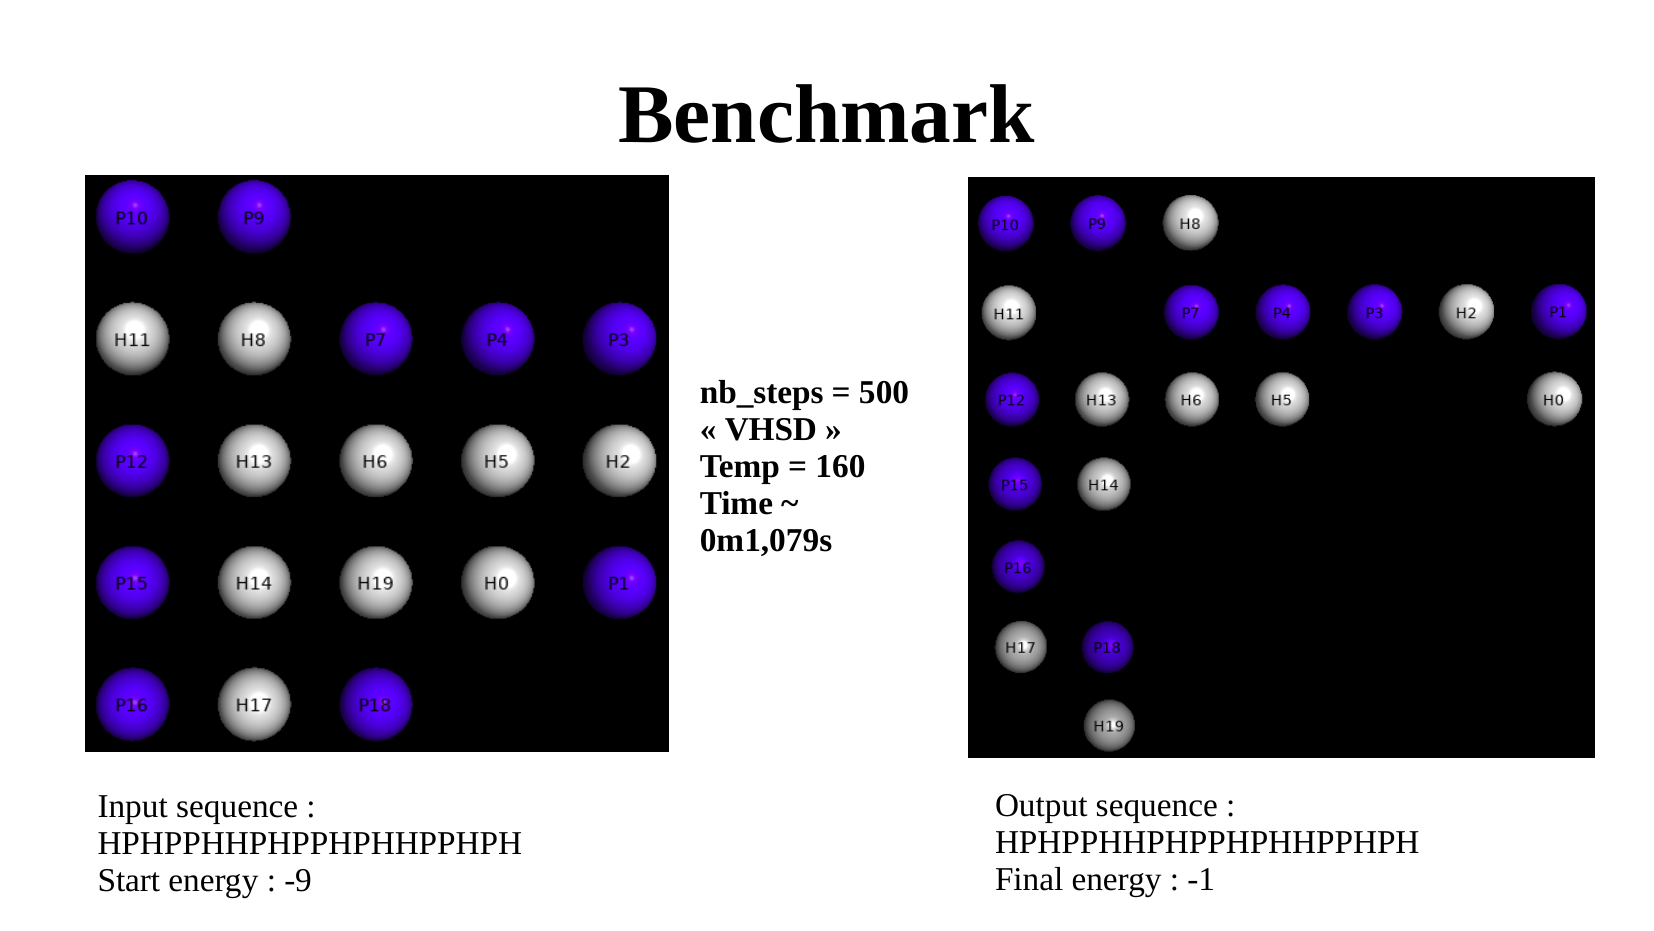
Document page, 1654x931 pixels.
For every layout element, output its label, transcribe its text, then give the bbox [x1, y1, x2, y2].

title Benchmark [82, 37, 1571, 193]
text_box nb_steps = 500 « VHSD » Temp = 160 Time ~ 0m1,079s [685, 366, 945, 530]
text_box Input sequence : HPHPPHHPHPPHPHHPPHPH Start energy : -9 [82, 780, 615, 886]
picture [968, 177, 1595, 758]
text_box Output sequence : HPHPPHHPHPPHPHHPPHPH Final energy : -1 [980, 779, 1512, 886]
picture [85, 175, 669, 752]
